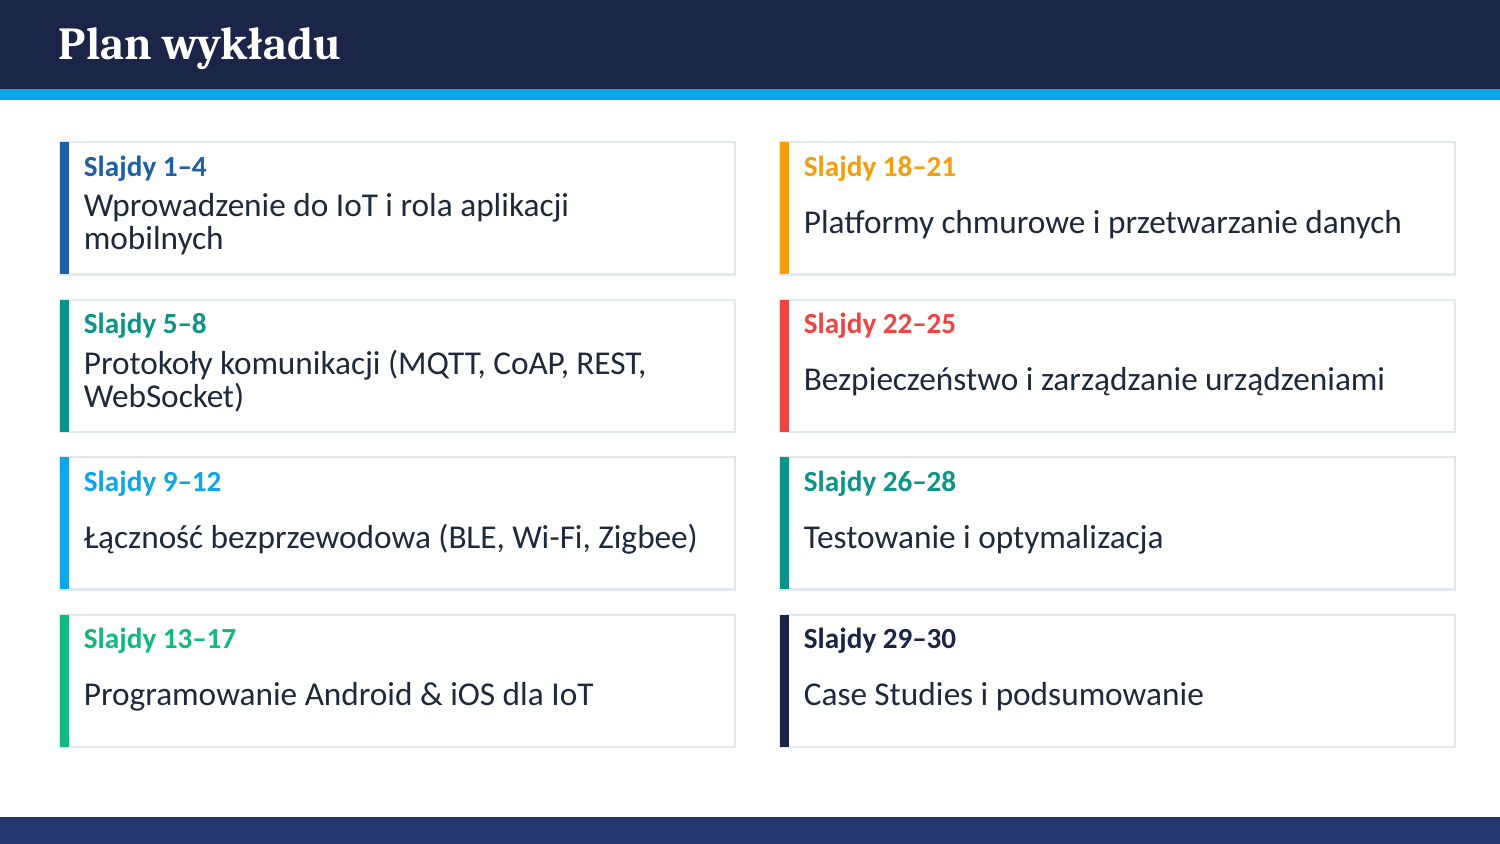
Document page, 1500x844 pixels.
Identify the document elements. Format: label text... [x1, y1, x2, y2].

text_box [60, 457, 735, 589]
text_box Slajdy 9–12 [84, 465, 684, 503]
text_box Plan wykładu [59, 0, 1439, 89]
text_box Protokoły komunikacji (MQTT, CoAP, REST, WebSocket) [84, 345, 706, 420]
text_box [60, 142, 735, 274]
text_box [0, 817, 1500, 844]
text_box Wprowadzenie do IoT i rola aplikacji mobilnych [84, 188, 706, 263]
text_box [780, 457, 1455, 589]
text_box Łączność bezprzewodowa (BLE, Wi-Fi, Zigbee) [84, 503, 706, 578]
text_box Slajdy 13–17 [84, 622, 684, 660]
text_box Case Studies i podsumowanie [804, 660, 1426, 735]
text_box Bezpieczeństwo i zarządzanie urządzeniami [804, 345, 1426, 420]
text_box [780, 615, 1455, 747]
text_box [780, 300, 1455, 432]
text_box Slajdy 18–21 [804, 150, 1404, 188]
text_box Slajdy 1–4 [84, 150, 684, 188]
text_box Slajdy 22–25 [804, 307, 1404, 345]
text_box Testowanie i optymalizacja [804, 503, 1426, 578]
text_box [60, 300, 735, 432]
text_box Slajdy 29–30 [804, 622, 1404, 660]
text_box Programowanie Android & iOS dla IoT [84, 660, 706, 735]
text_box Platformy chmurowe i przetwarzanie danych [804, 188, 1426, 263]
text_box Slajdy 5–8 [84, 307, 684, 345]
text_box [780, 142, 1455, 274]
text_box Slajdy 26–28 [804, 465, 1404, 503]
text_box [0, 0, 1500, 100]
text_box [60, 615, 735, 747]
